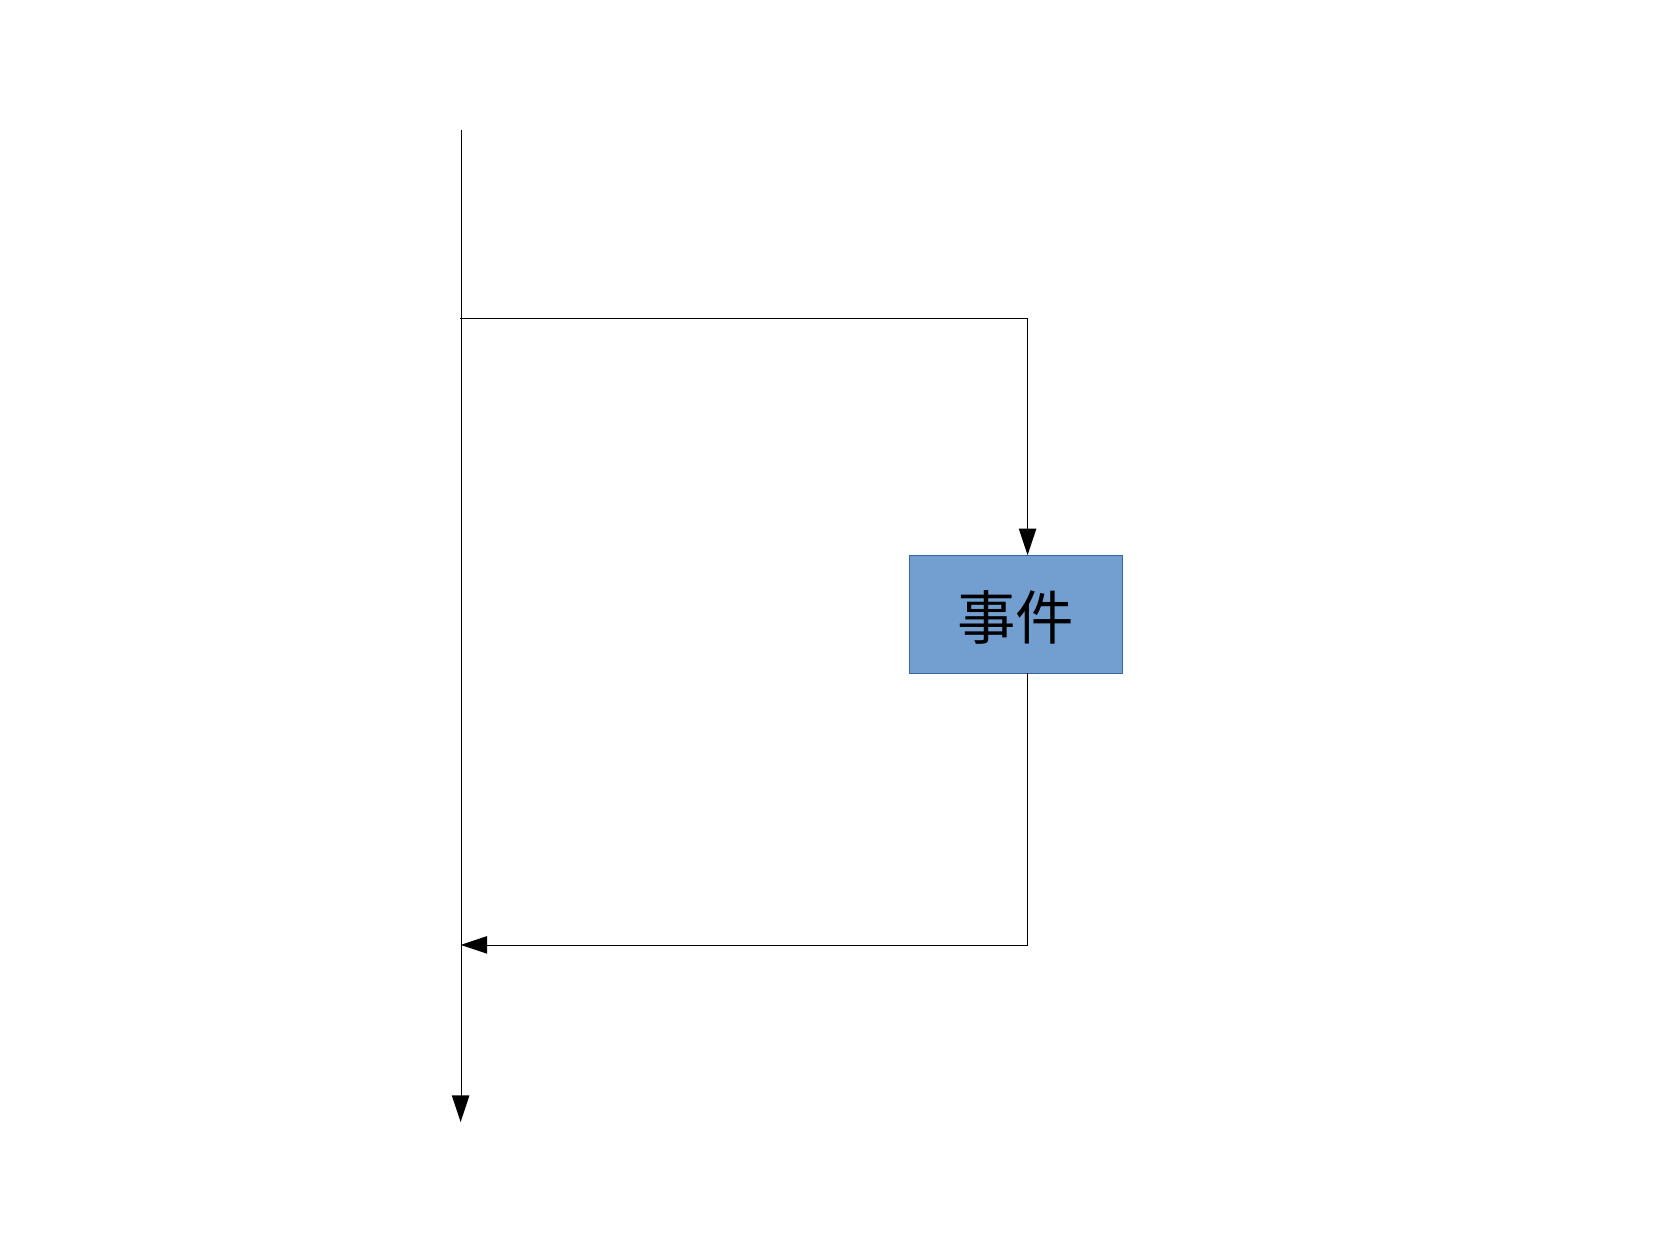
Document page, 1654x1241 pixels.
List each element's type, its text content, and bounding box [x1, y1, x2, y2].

text_box 事件 [909, 555, 1123, 674]
